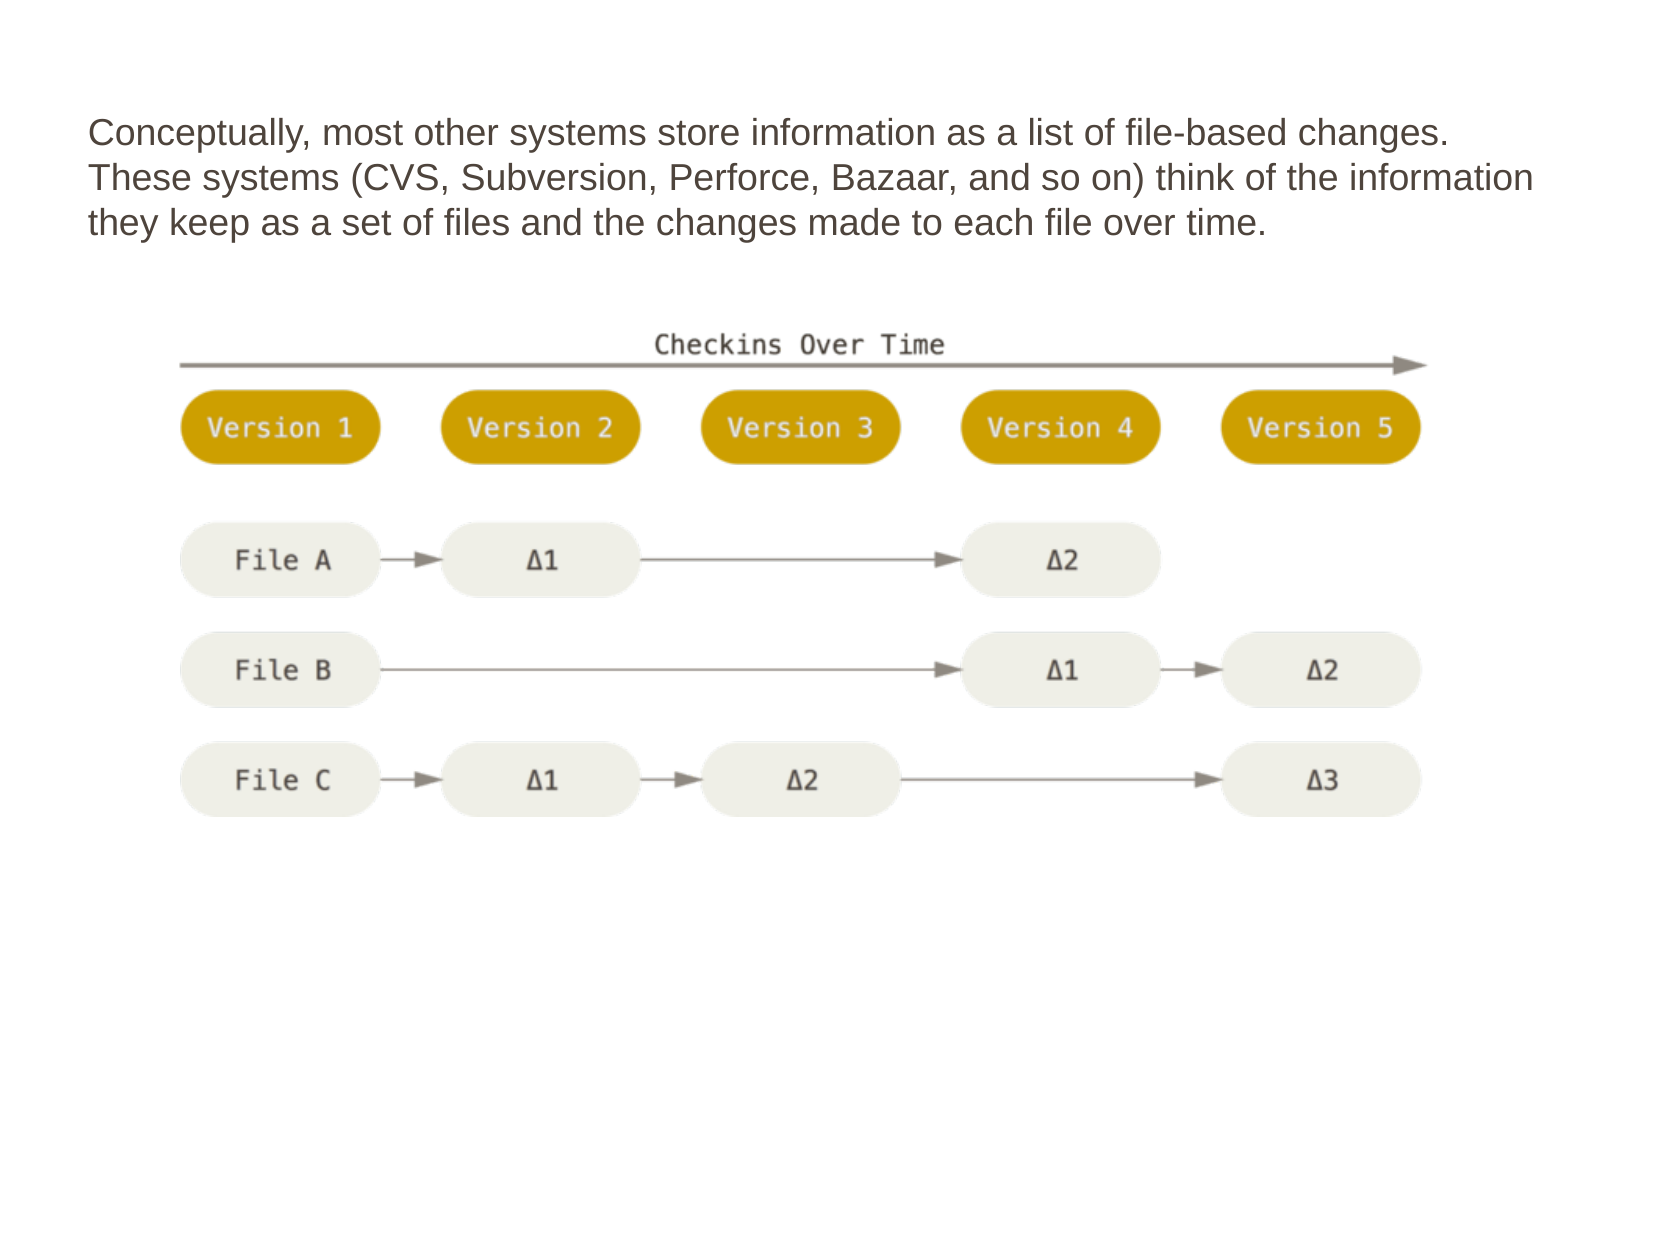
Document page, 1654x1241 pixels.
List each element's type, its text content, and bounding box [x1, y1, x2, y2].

picture [179, 332, 1430, 817]
text_box Conceptually, most other systems store information as a list of file-based changes. These systems (CVS, Subversion, Perforce, Bazaar, and so on) think of the information they keep as a set of files and the changes made to each file over time. [73, 100, 1577, 250]
